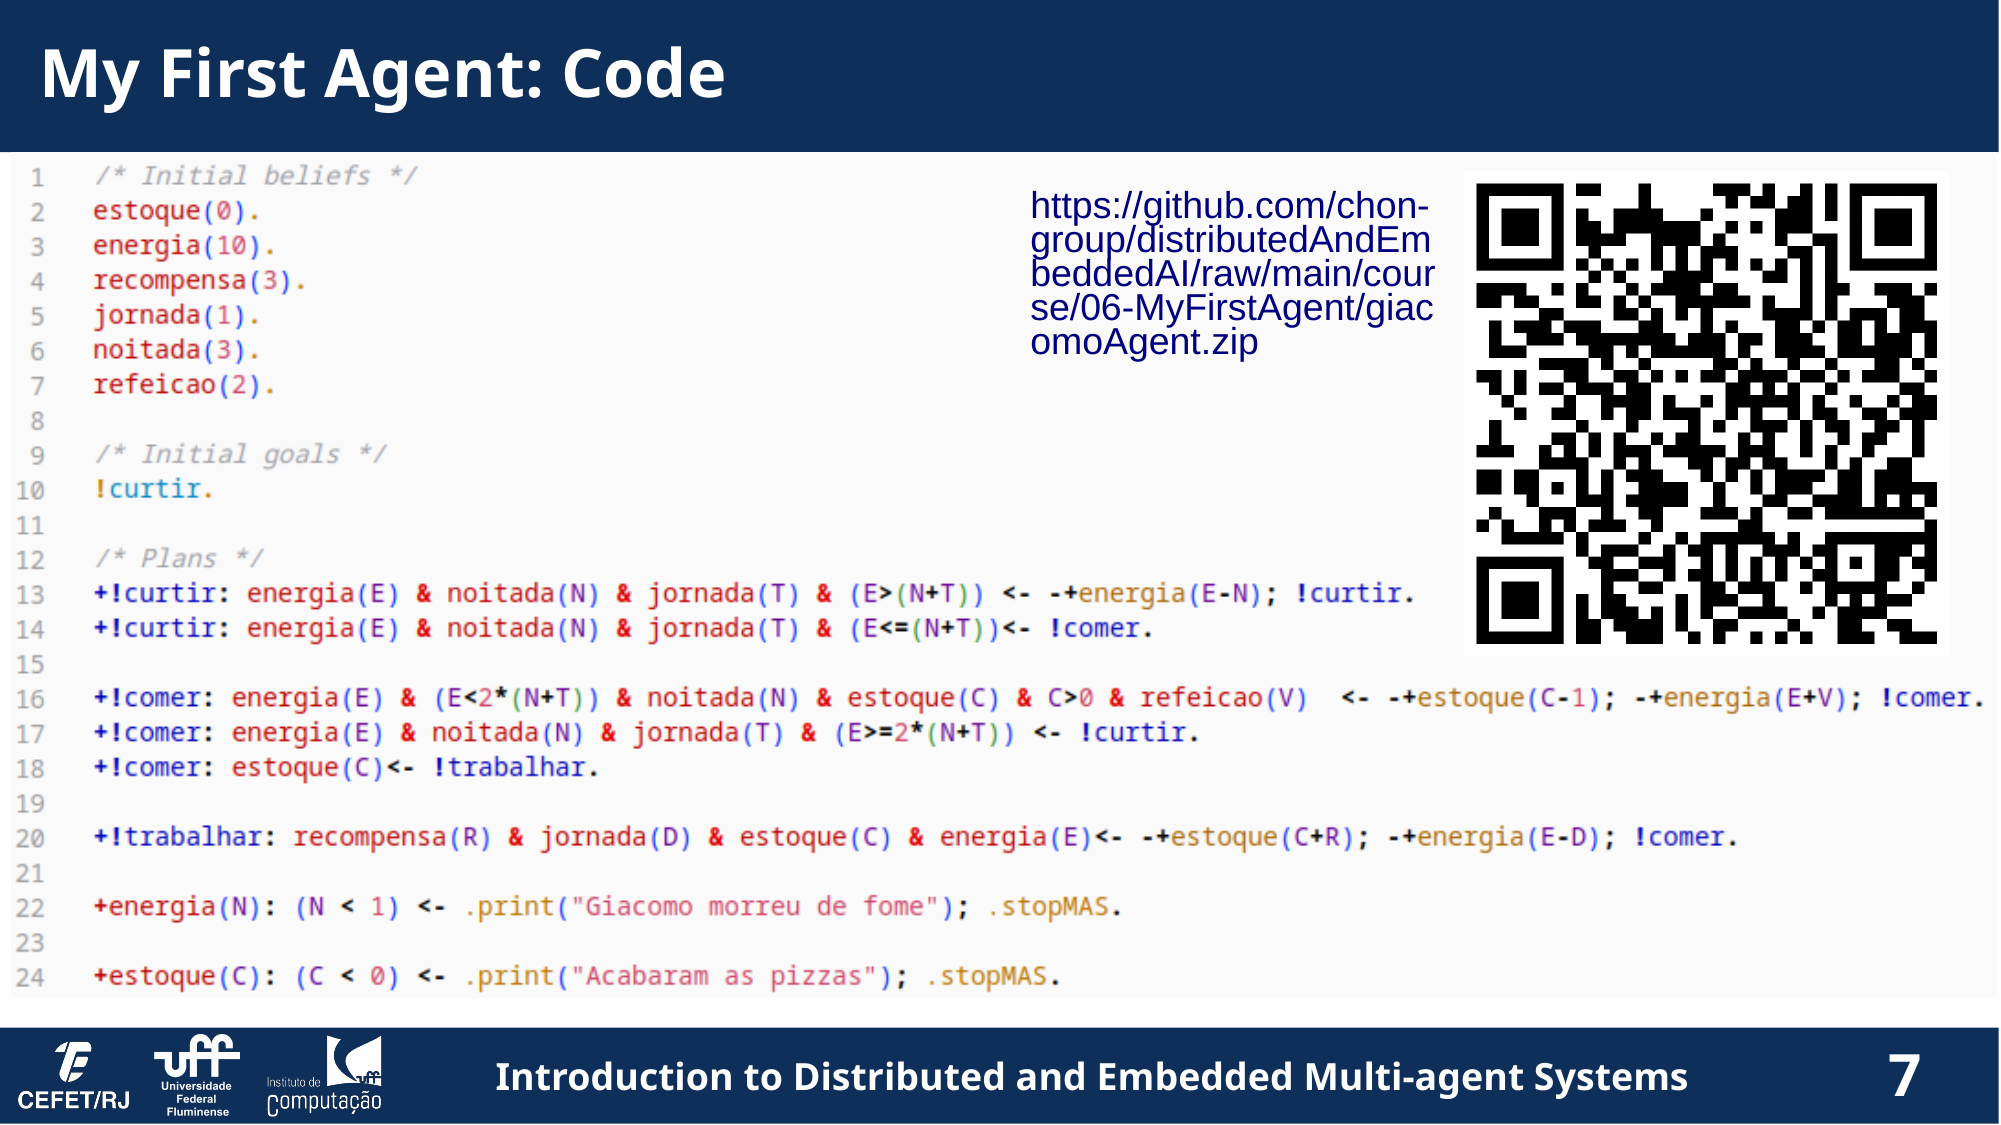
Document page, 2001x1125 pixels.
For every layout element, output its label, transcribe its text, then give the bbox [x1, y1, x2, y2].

picture [18, 1021, 129, 1125]
text_box https://github.com/chon-group/distributedAndEmbeddedAI/raw/main/course/06-MyFirstAgent/giacomoAgent.zip [1015, 177, 1459, 473]
picture [265, 1033, 383, 1117]
picture [11, 152, 1997, 999]
text_box My First Agent: Code [25, 23, 1999, 119]
picture [153, 1033, 241, 1121]
